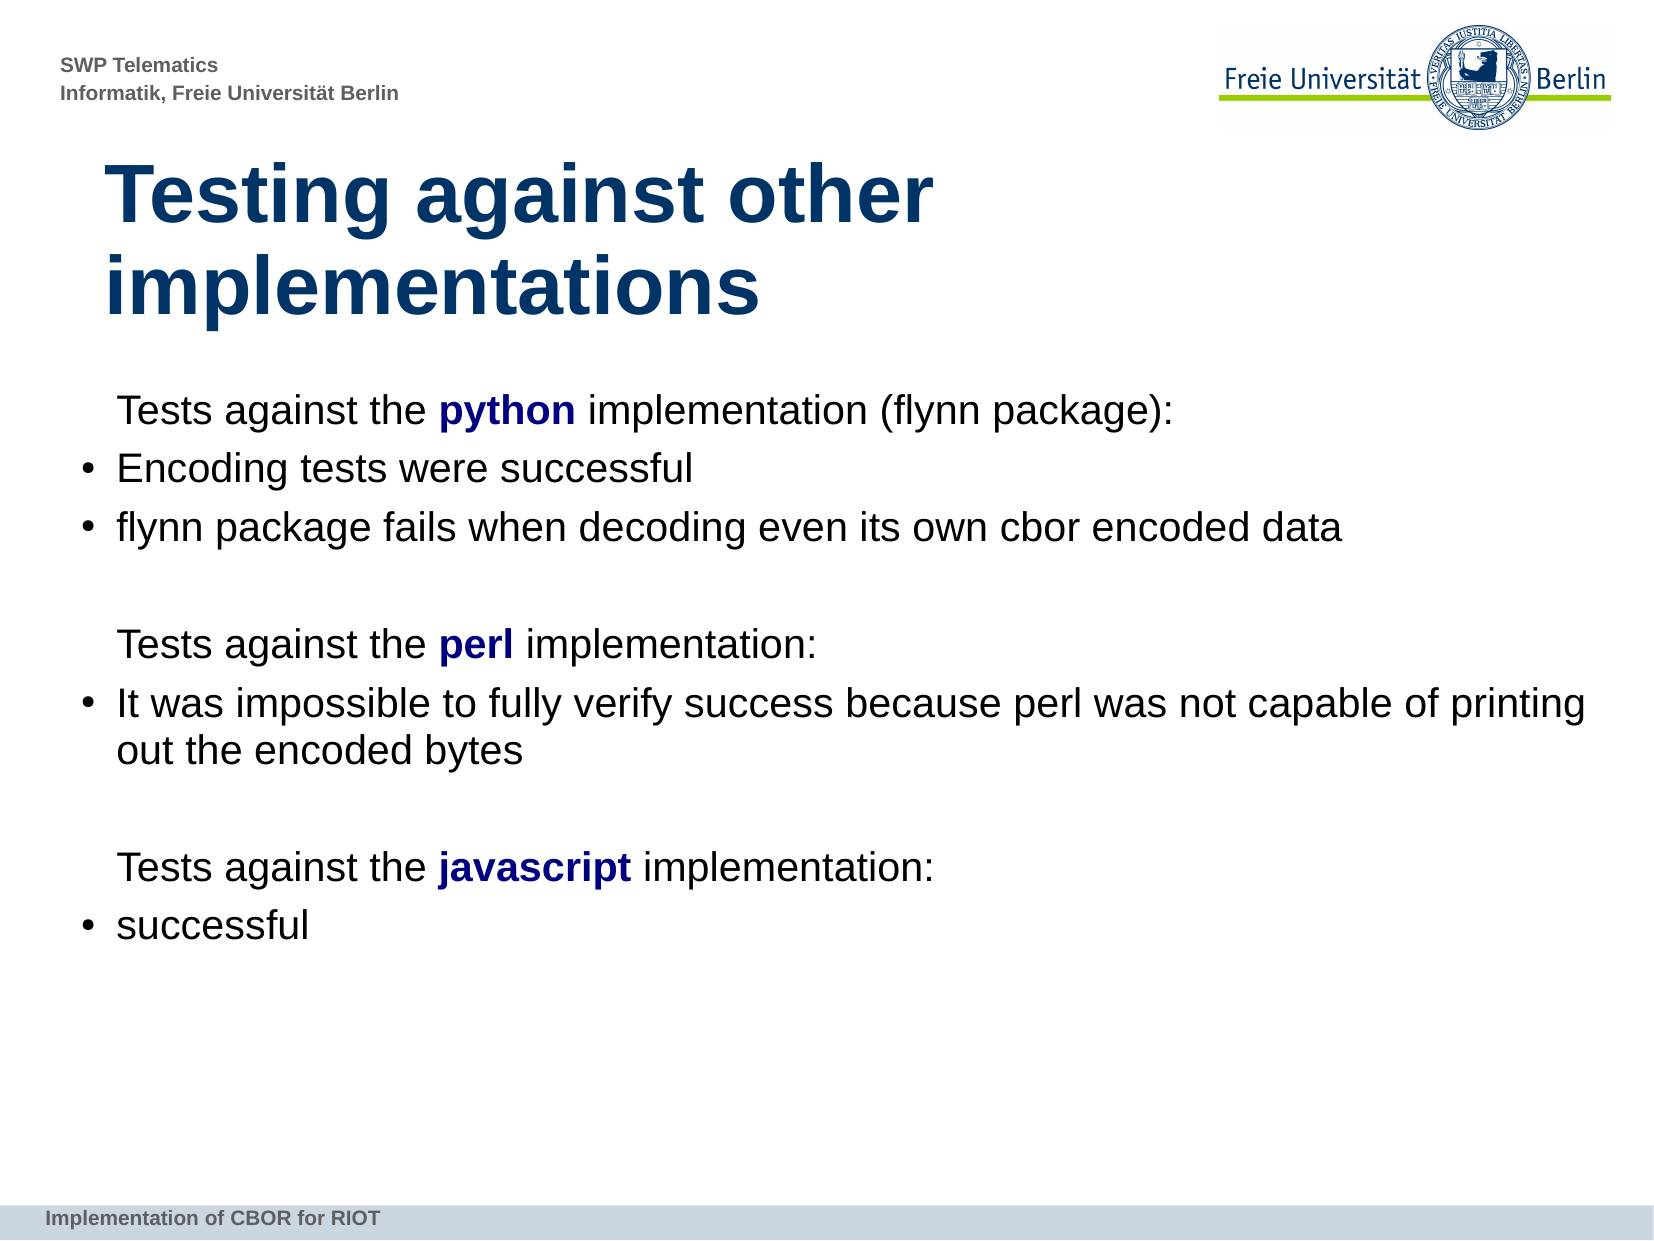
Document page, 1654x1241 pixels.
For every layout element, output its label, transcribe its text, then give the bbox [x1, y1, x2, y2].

picture [1219, 25, 1611, 130]
title Testing against other implementations [45, 147, 1609, 270]
list Tests against the python implementation (flynn package): Encoding tests were successful flynn package fails when decoding even its own cbor encoded data Tests against the perl implementation: It was impossible to fully verify success because perl was not capable of printing out the encoded bytes Tests against the javascript implementation: successful [45, 270, 1609, 1126]
